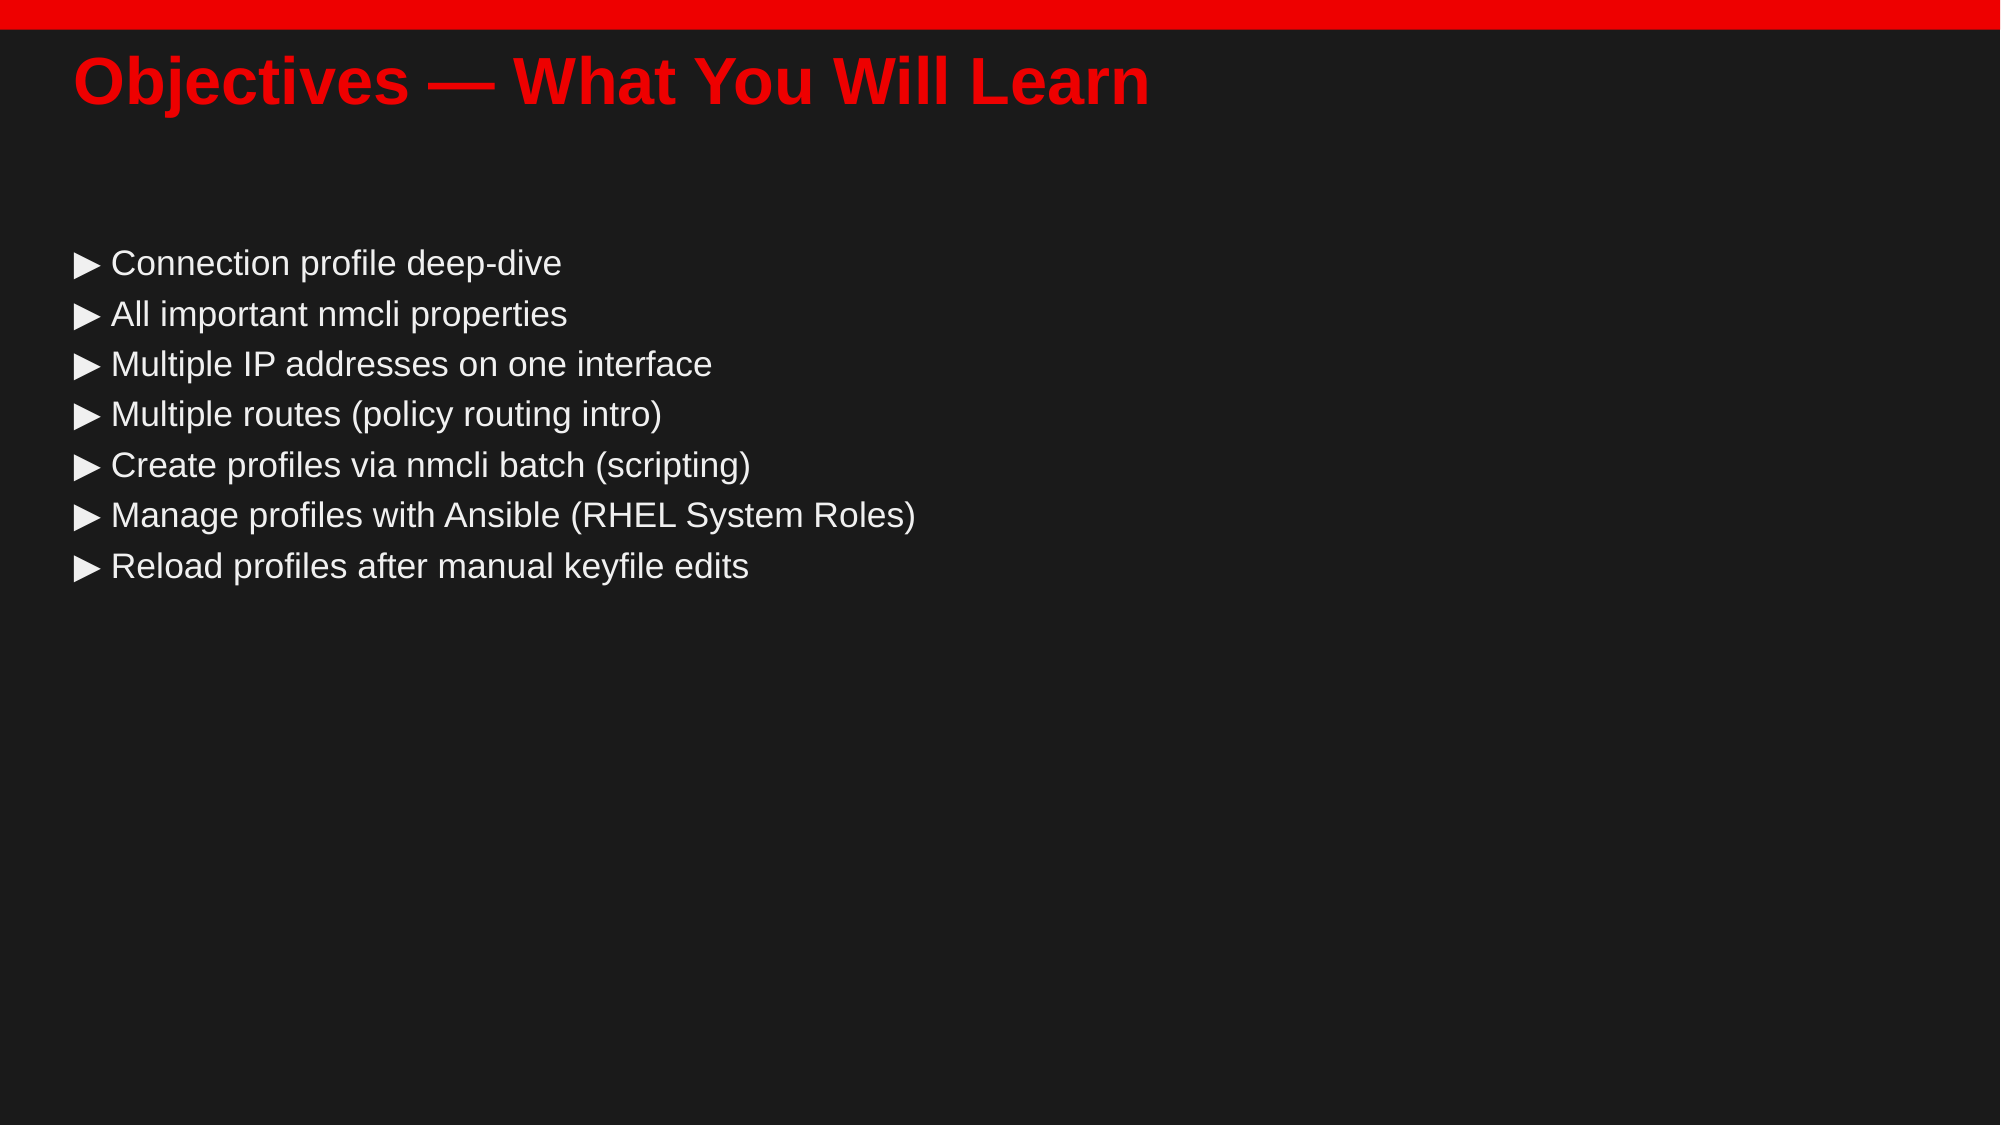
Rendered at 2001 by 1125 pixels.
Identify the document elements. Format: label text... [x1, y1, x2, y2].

text_box [0, 0, 2001, 30]
text_box ▶ Connection profile deep-dive ▶ All important nmcli properties ▶ Multiple IP addresses on one interface ▶ Multiple routes (policy routing intro) ▶ Create profiles via nmcli batch (scripting) ▶ Manage profiles with Ansible (RHEL System Roles) ▶ Reload profiles after manual keyfile edits [59, 236, 1942, 1037]
text_box Objectives — What You Will Learn [59, 36, 1942, 208]
